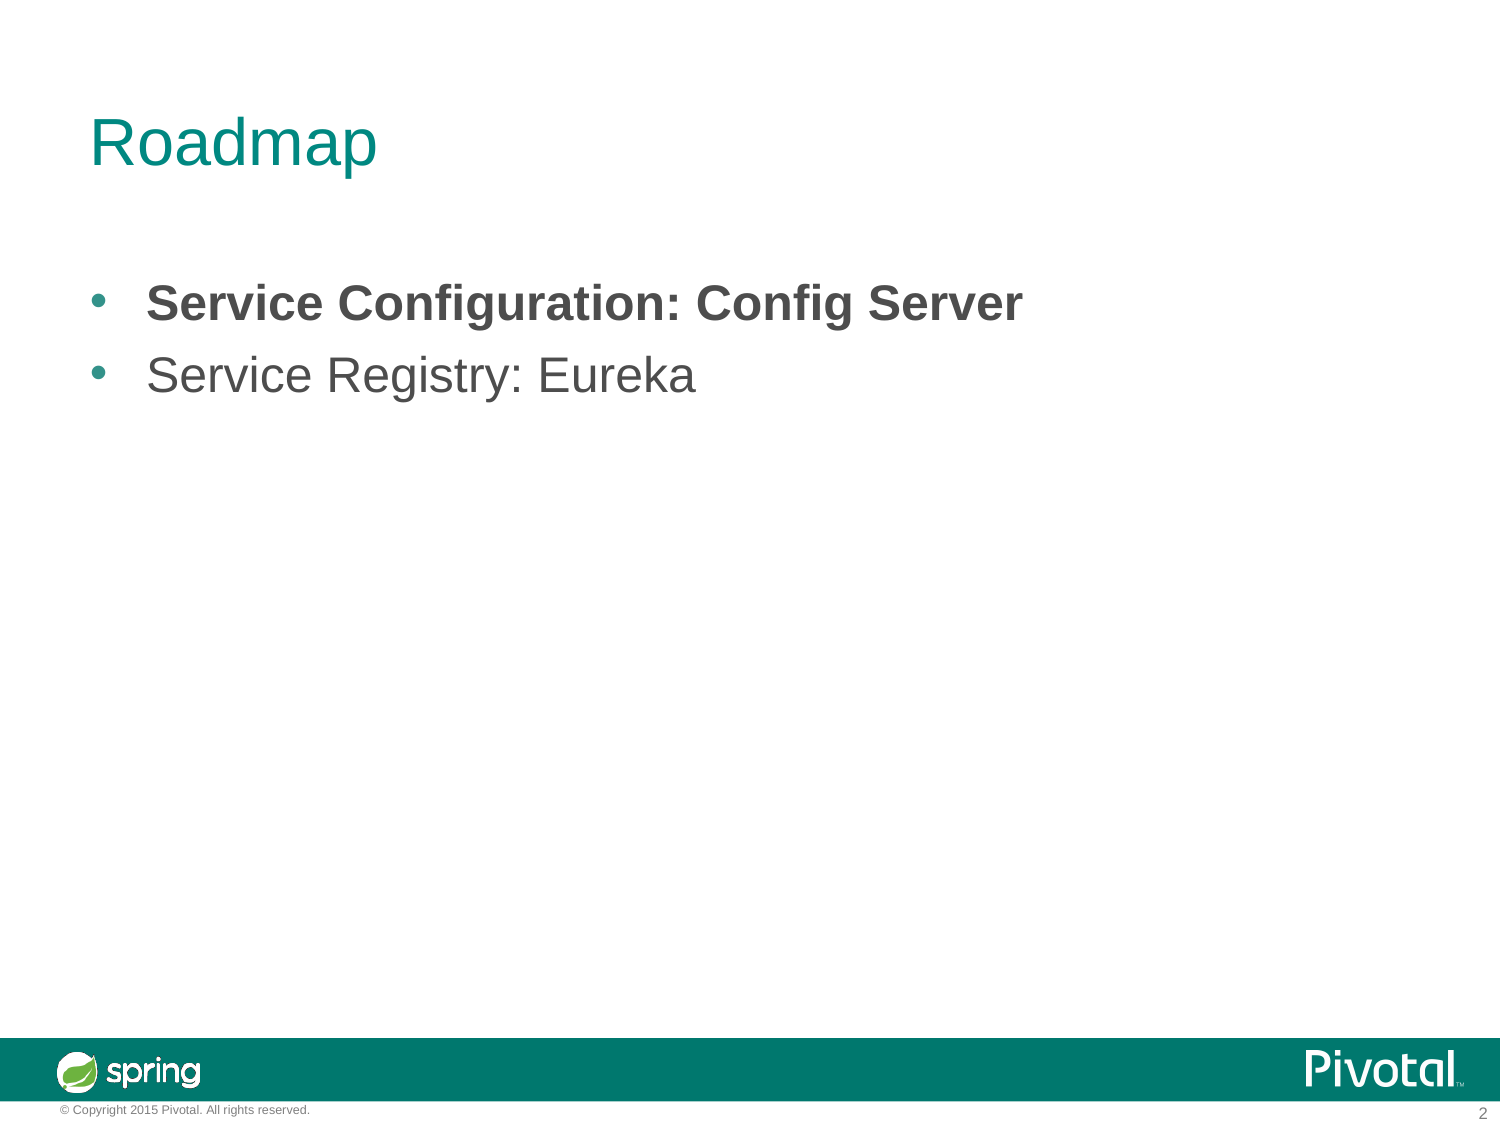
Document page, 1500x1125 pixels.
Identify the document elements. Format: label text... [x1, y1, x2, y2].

picture [1306, 1050, 1464, 1087]
picture [32, 1041, 210, 1103]
title Roadmap [75, 45, 1426, 233]
list Service Configuration: Config Server Service Registry: Eureka [75, 262, 1426, 1005]
